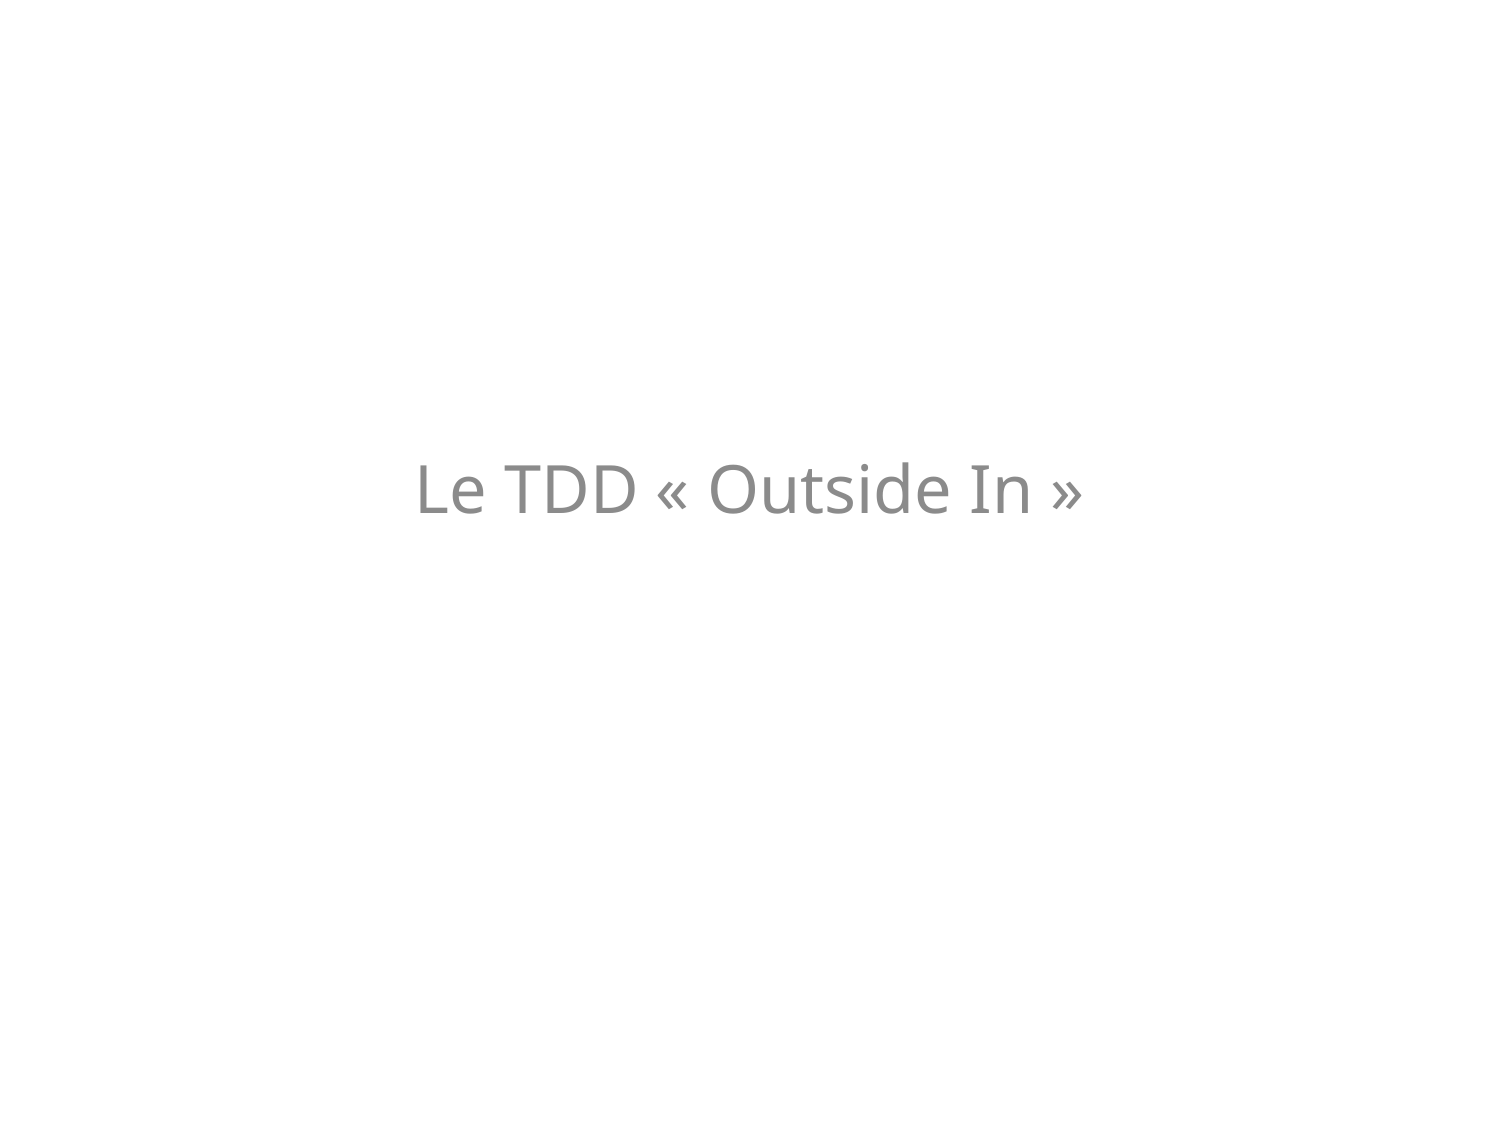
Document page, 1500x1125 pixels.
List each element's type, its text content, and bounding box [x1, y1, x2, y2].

list Le TDD « Outside In » [75, 66, 1425, 1047]
